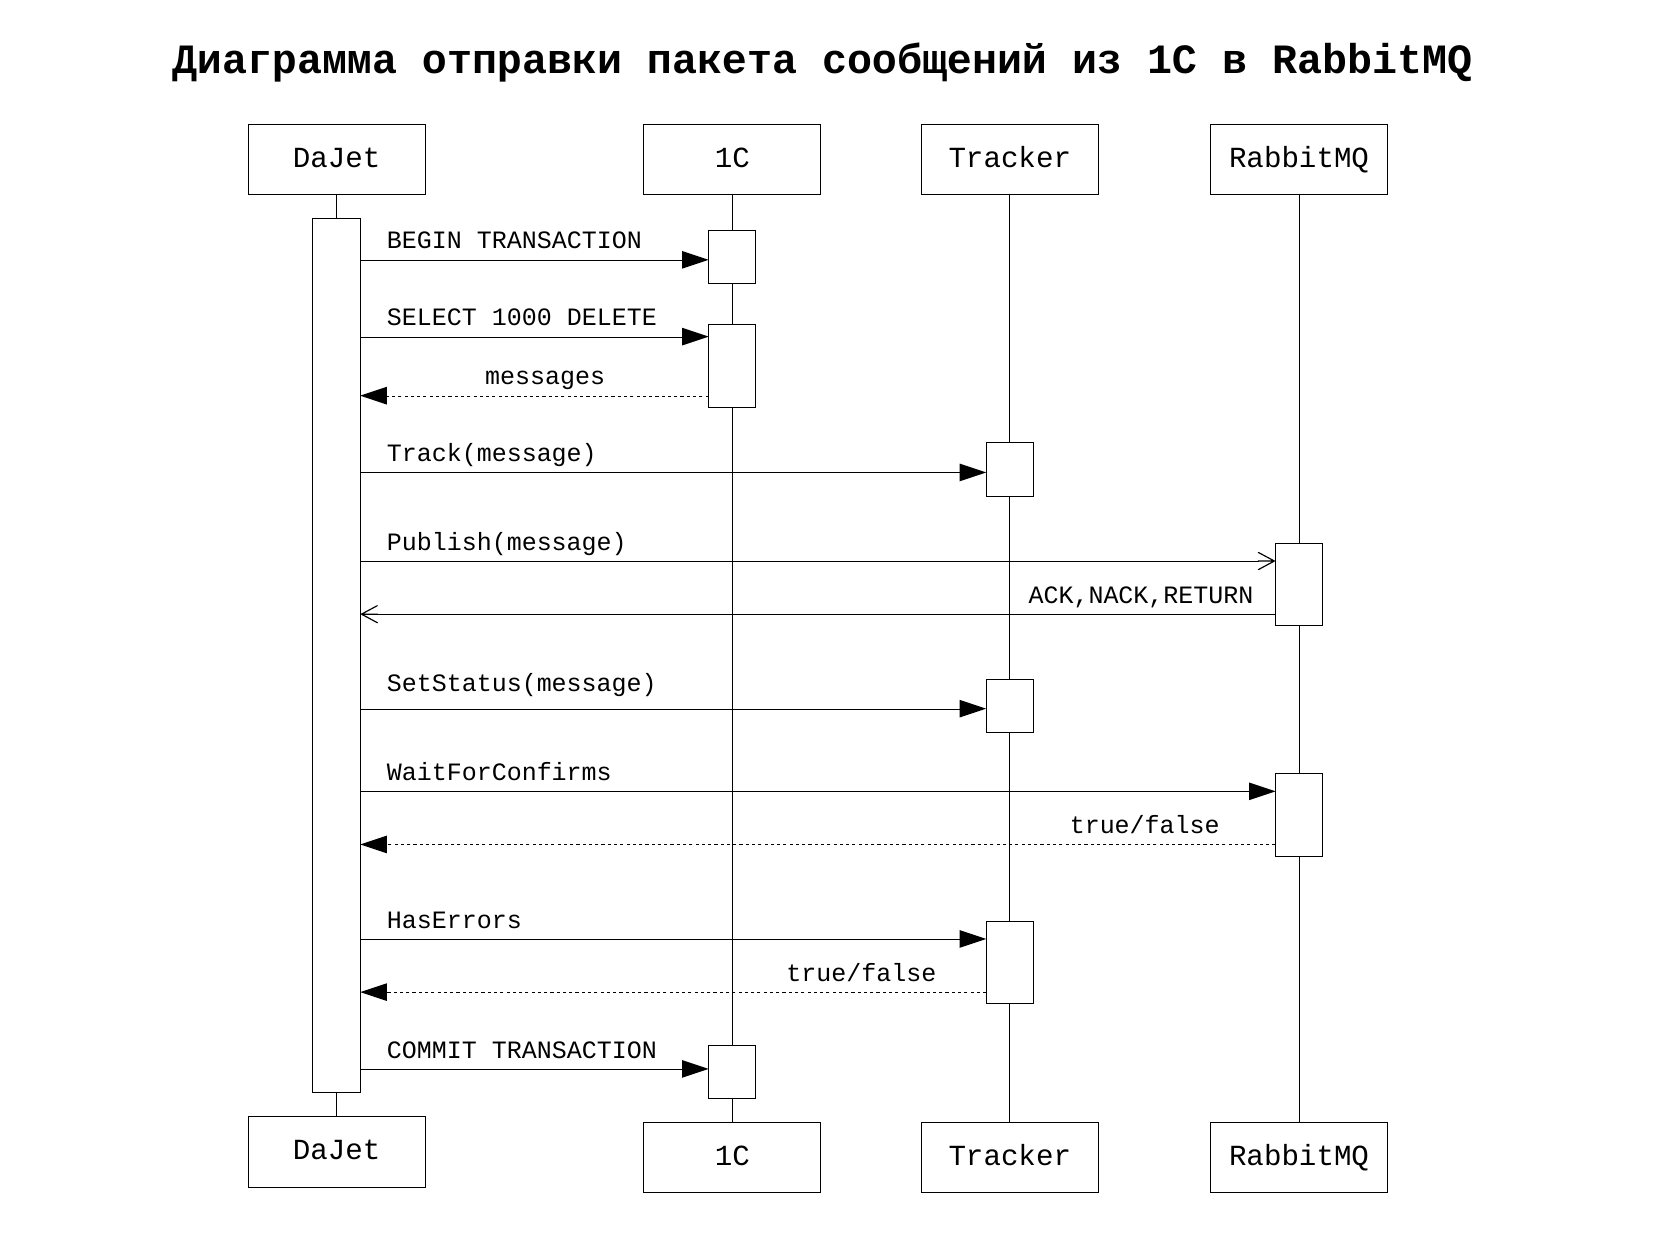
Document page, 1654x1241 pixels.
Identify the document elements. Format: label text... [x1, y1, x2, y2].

text_box messages [470, 356, 621, 400]
text_box DaJet [248, 1116, 426, 1188]
text_box [708, 1045, 756, 1099]
text_box RabbitMQ [1210, 124, 1388, 195]
text_box [1275, 773, 1323, 857]
text_box COMMIT TRANSACTION [372, 1029, 672, 1069]
text_box 1C [643, 124, 821, 195]
text_box [1275, 543, 1323, 626]
text_box DaJet [248, 124, 426, 195]
text_box RabbitMQ [1210, 1122, 1388, 1193]
text_box [312, 218, 361, 1093]
text_box [986, 921, 1034, 1004]
text_box Track(message) [372, 433, 612, 477]
text_box [986, 679, 1034, 733]
text_box Publish(message) [372, 522, 642, 566]
text_box 1C [643, 1122, 821, 1193]
text_box ACK,NACK,RETURN [1013, 575, 1269, 619]
text_box [986, 442, 1034, 497]
text_box SELECT 1000 DELETE [372, 297, 672, 337]
text_box HasErrors [372, 900, 537, 944]
text_box WaitForConfirms [372, 752, 627, 796]
text_box true/false [771, 953, 952, 997]
text_box Диаграмма отправки пакета сообщений из 1С в RabbitMQ [157, 31, 1513, 94]
text_box true/false [1055, 805, 1235, 849]
text_box [708, 230, 756, 284]
text_box [708, 324, 756, 408]
text_box Tracker [921, 1122, 1099, 1193]
text_box Tracker [921, 124, 1099, 195]
text_box SetStatus(message) [372, 663, 672, 707]
text_box BEGIN TRANSACTION [372, 220, 657, 264]
